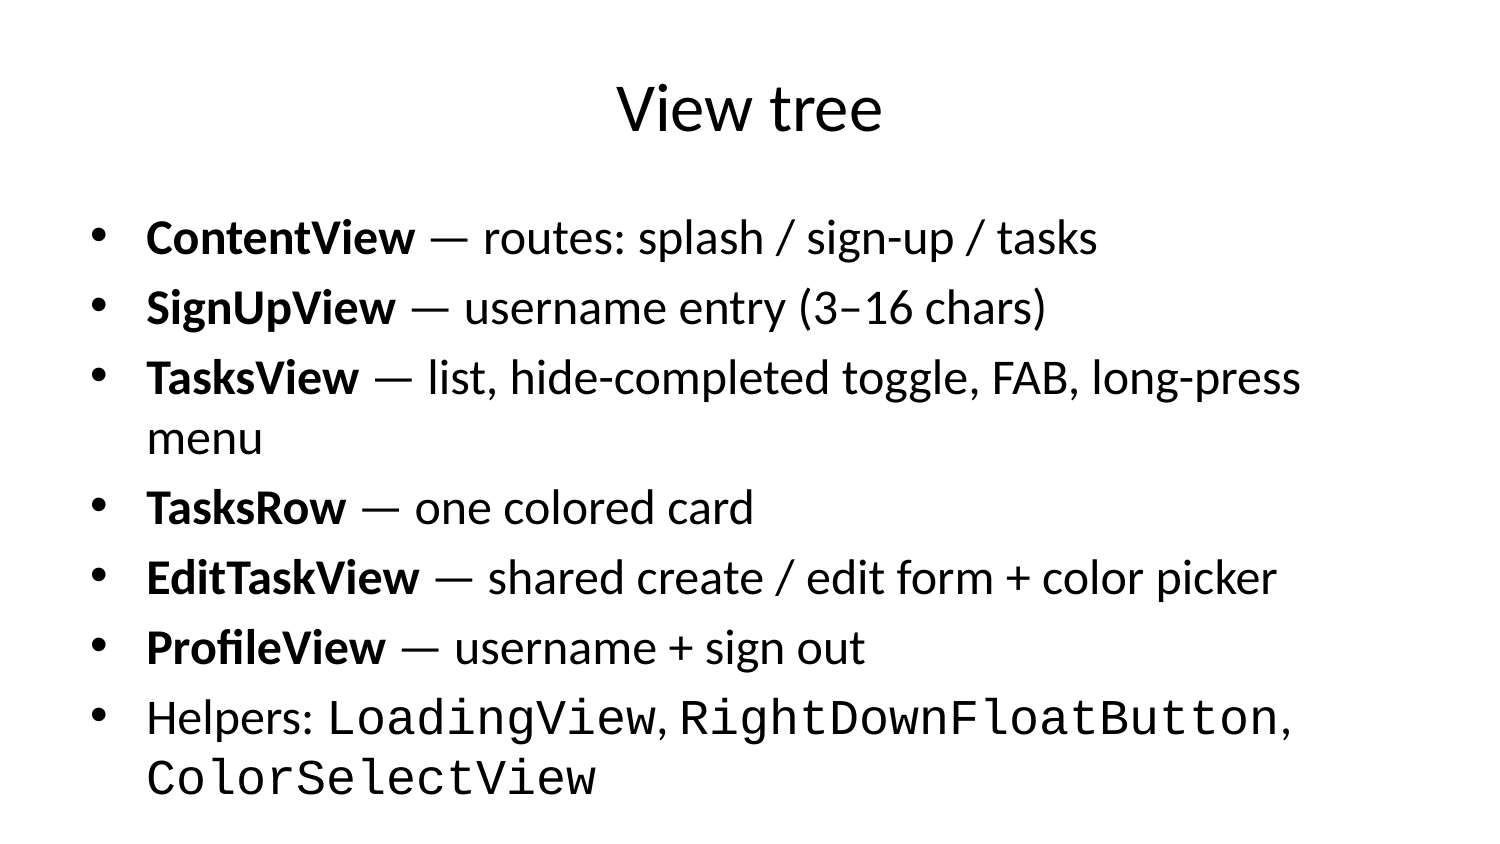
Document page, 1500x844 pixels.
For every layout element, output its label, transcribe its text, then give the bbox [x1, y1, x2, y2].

title View tree [75, 33, 1425, 175]
list ContentView — routes: splash / sign-up / tasks SignUpView — username entry (3–16 chars) TasksView — list, hide-completed toggle, FAB, long-press menu TasksRow — one colored card EditTaskView — shared create / edit form + color picker ProfileView — username + sign out Helpers: LoadingView, RightDownFloatButton, ColorSelectView [75, 196, 1425, 754]
